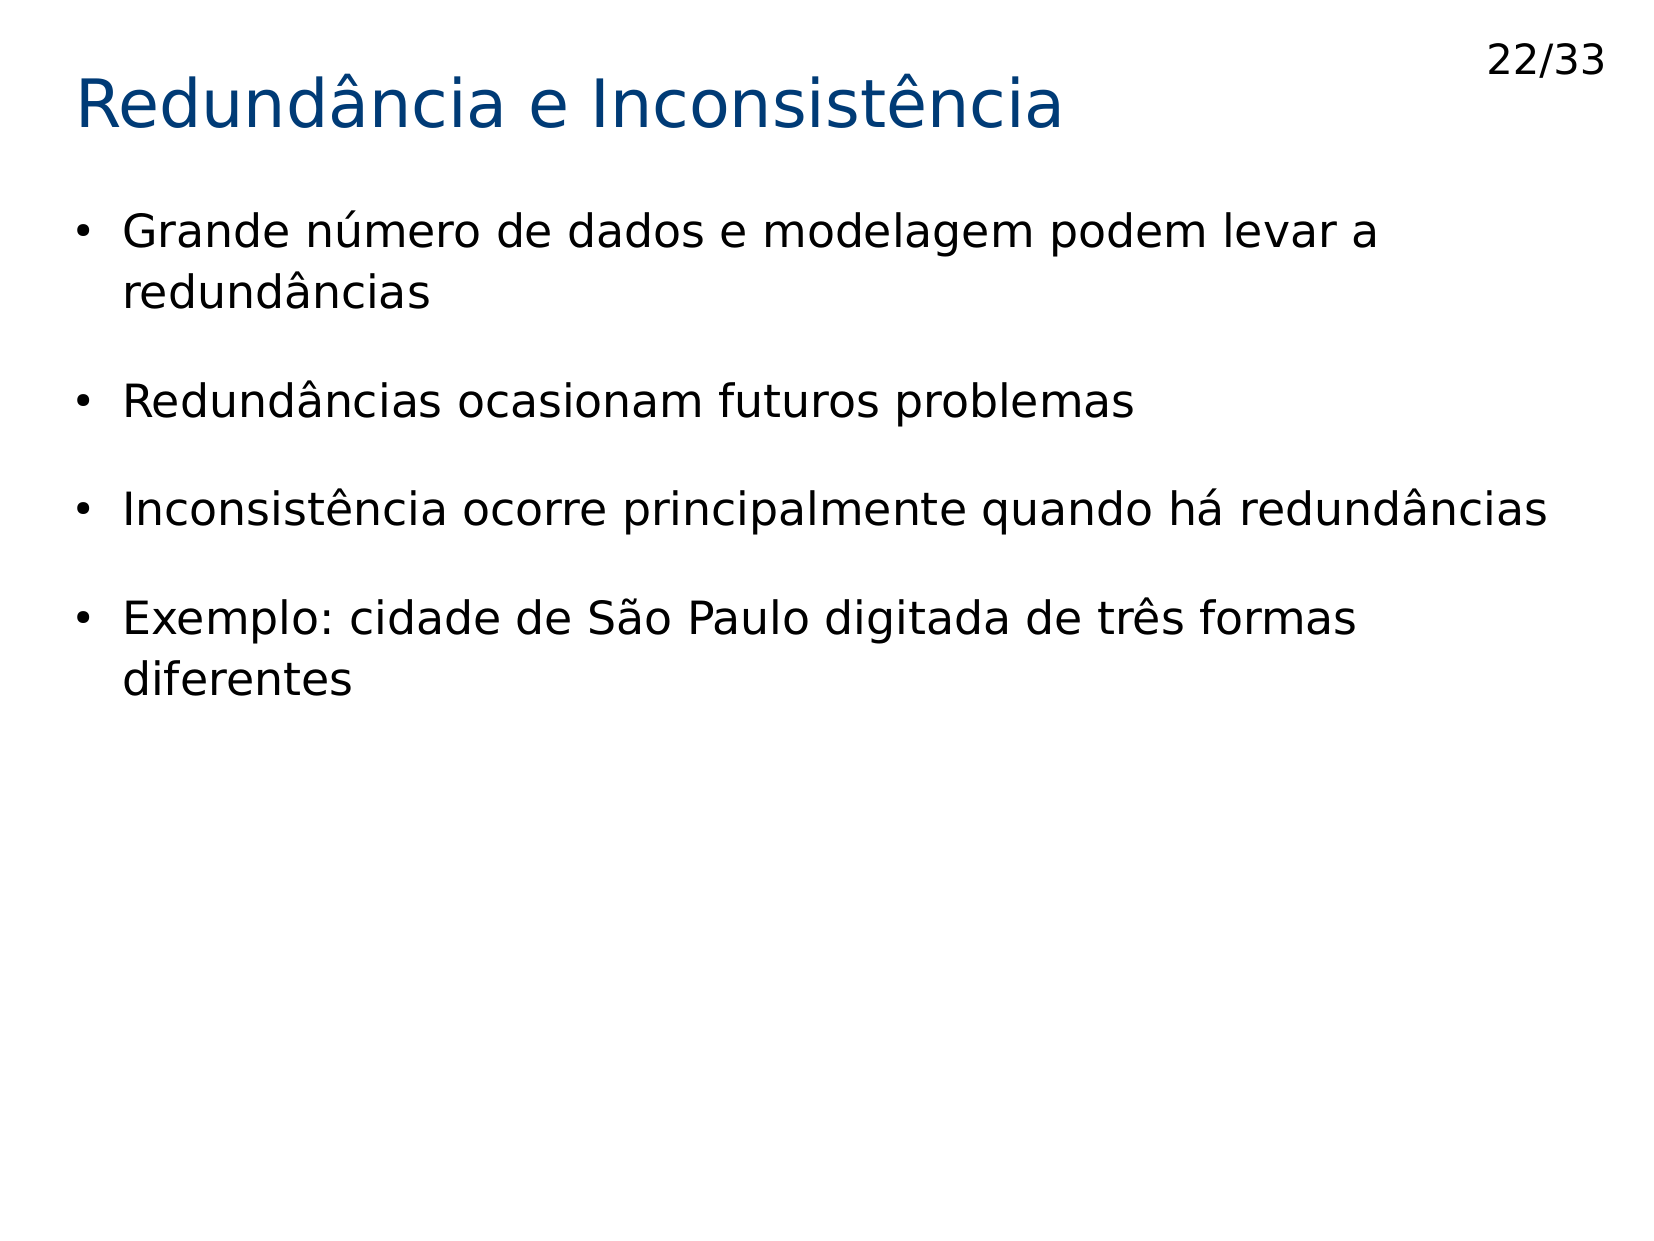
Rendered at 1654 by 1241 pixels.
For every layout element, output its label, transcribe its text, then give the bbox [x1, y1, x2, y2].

list Grande número de dados e modelagem podem levar a redundâncias Redundâncias ocasionam futuros problemas Inconsistência ocorre principalmente quando há redundâncias Exemplo: cidade de São Paulo digitada de três formas diferentes [75, 196, 1575, 1124]
title Redundância e Inconsistência [75, 33, 1425, 175]
